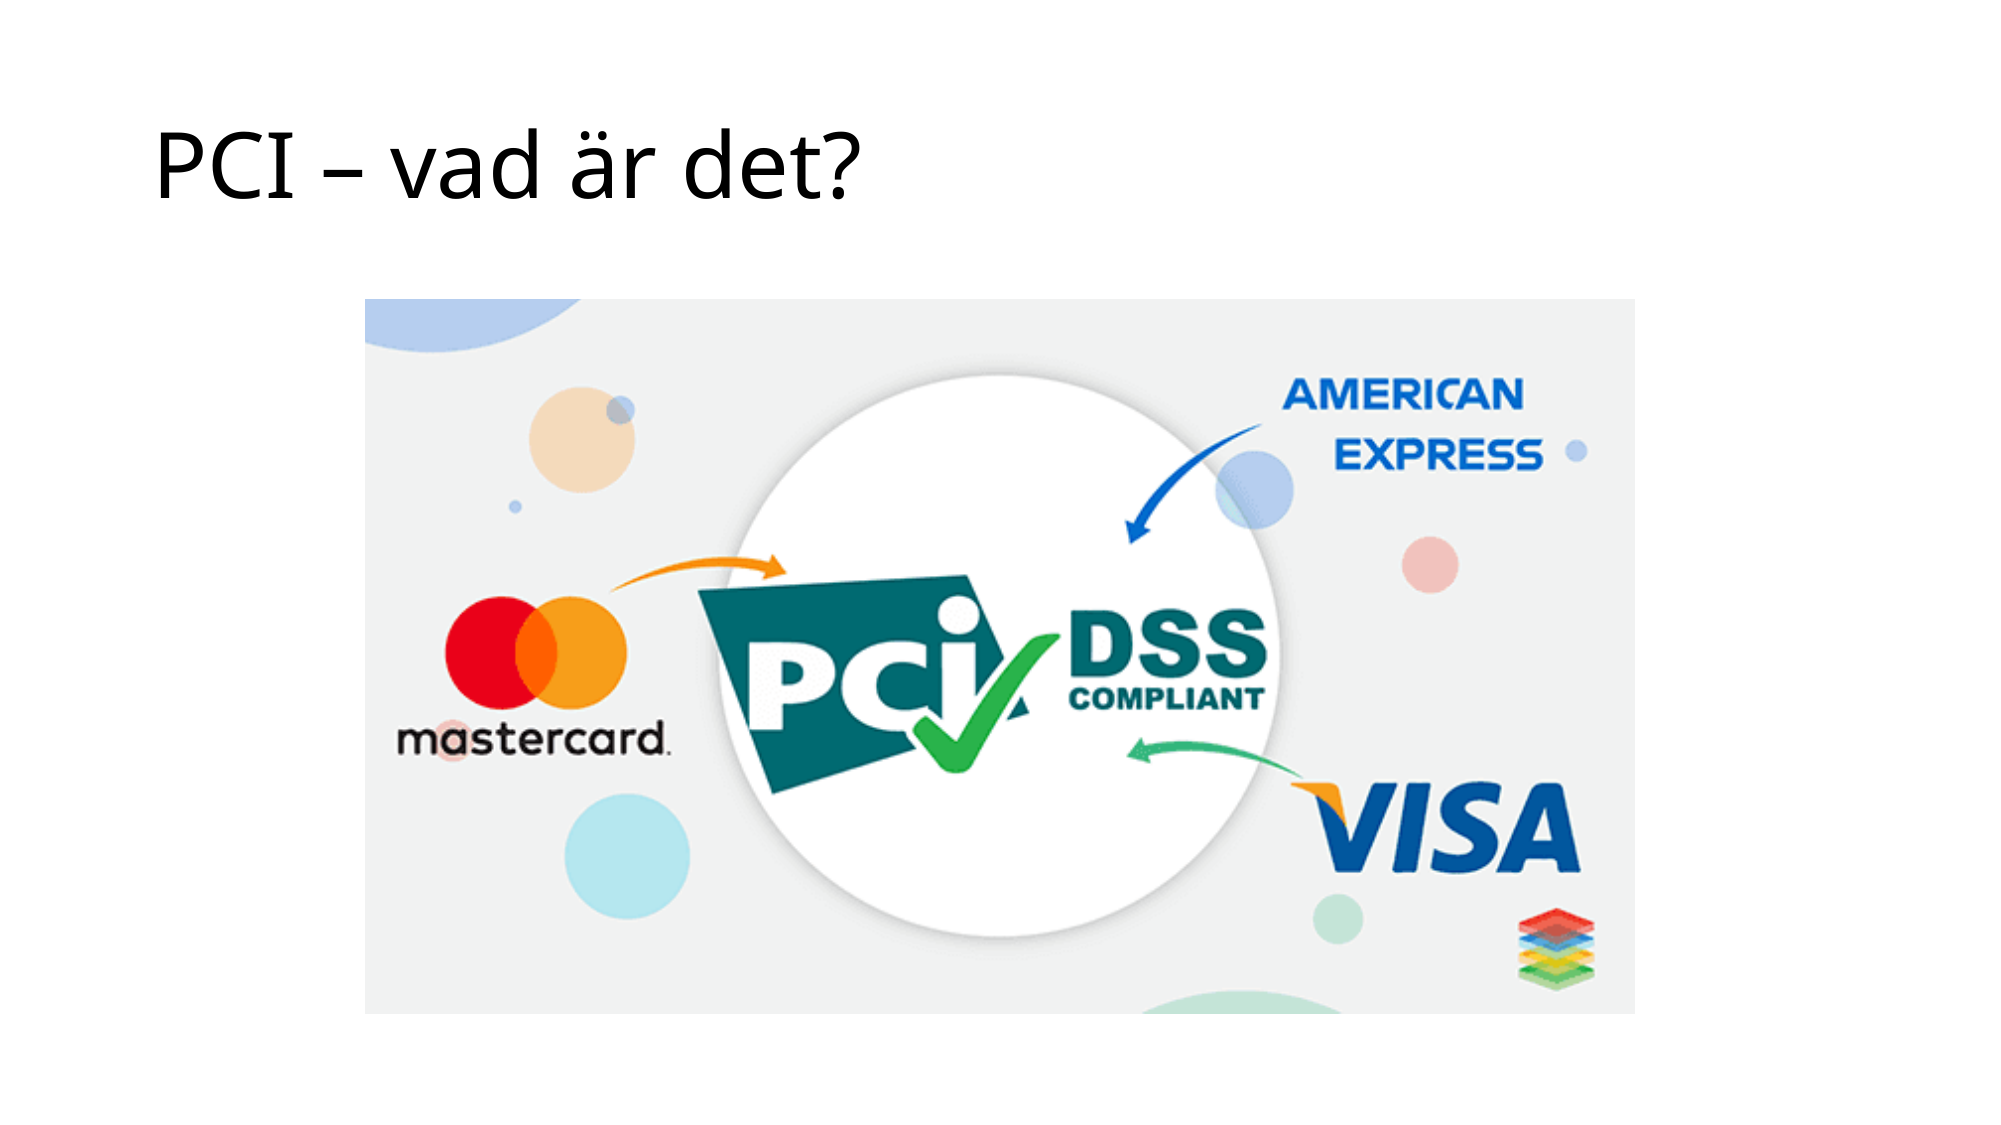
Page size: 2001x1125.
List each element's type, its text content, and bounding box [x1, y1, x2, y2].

title PCI – vad är det? [137, 59, 1863, 278]
picture [365, 299, 1635, 1014]
